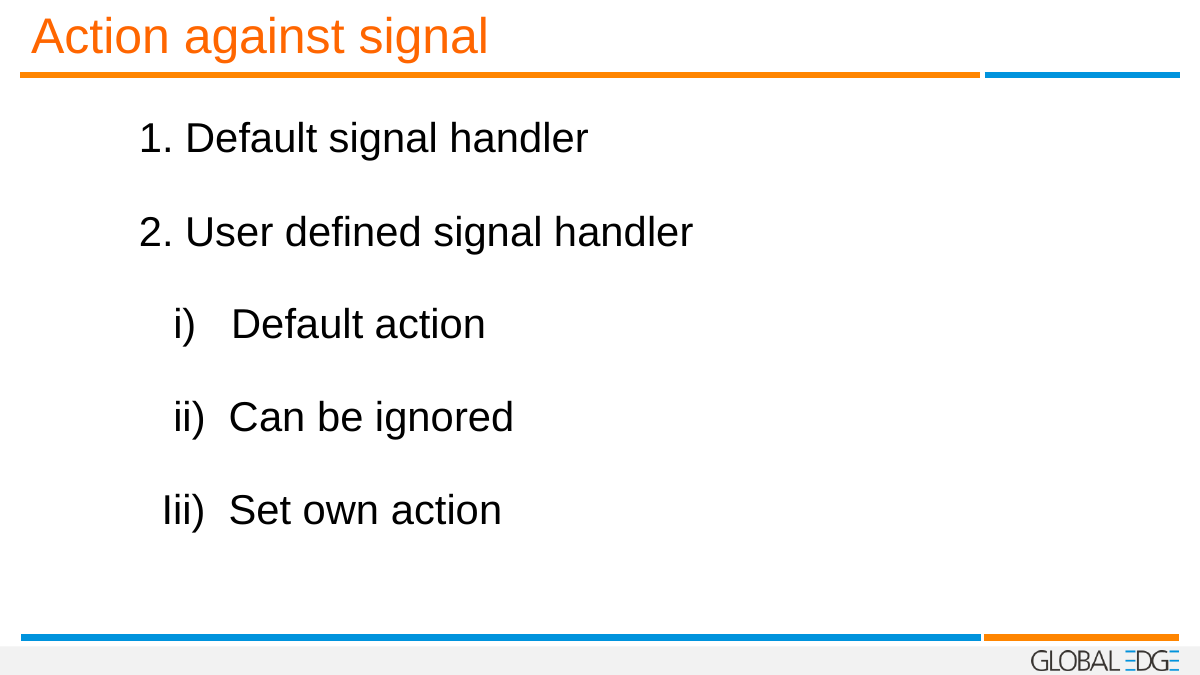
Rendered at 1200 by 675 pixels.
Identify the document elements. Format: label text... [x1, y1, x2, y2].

title Action against signal [12, 7, 508, 66]
text_box 1. Default signal handler 2. User defined signal handler i) Default action ii) Can be ignored Iii) Set own action [124, 107, 1022, 546]
picture [1031, 650, 1179, 671]
